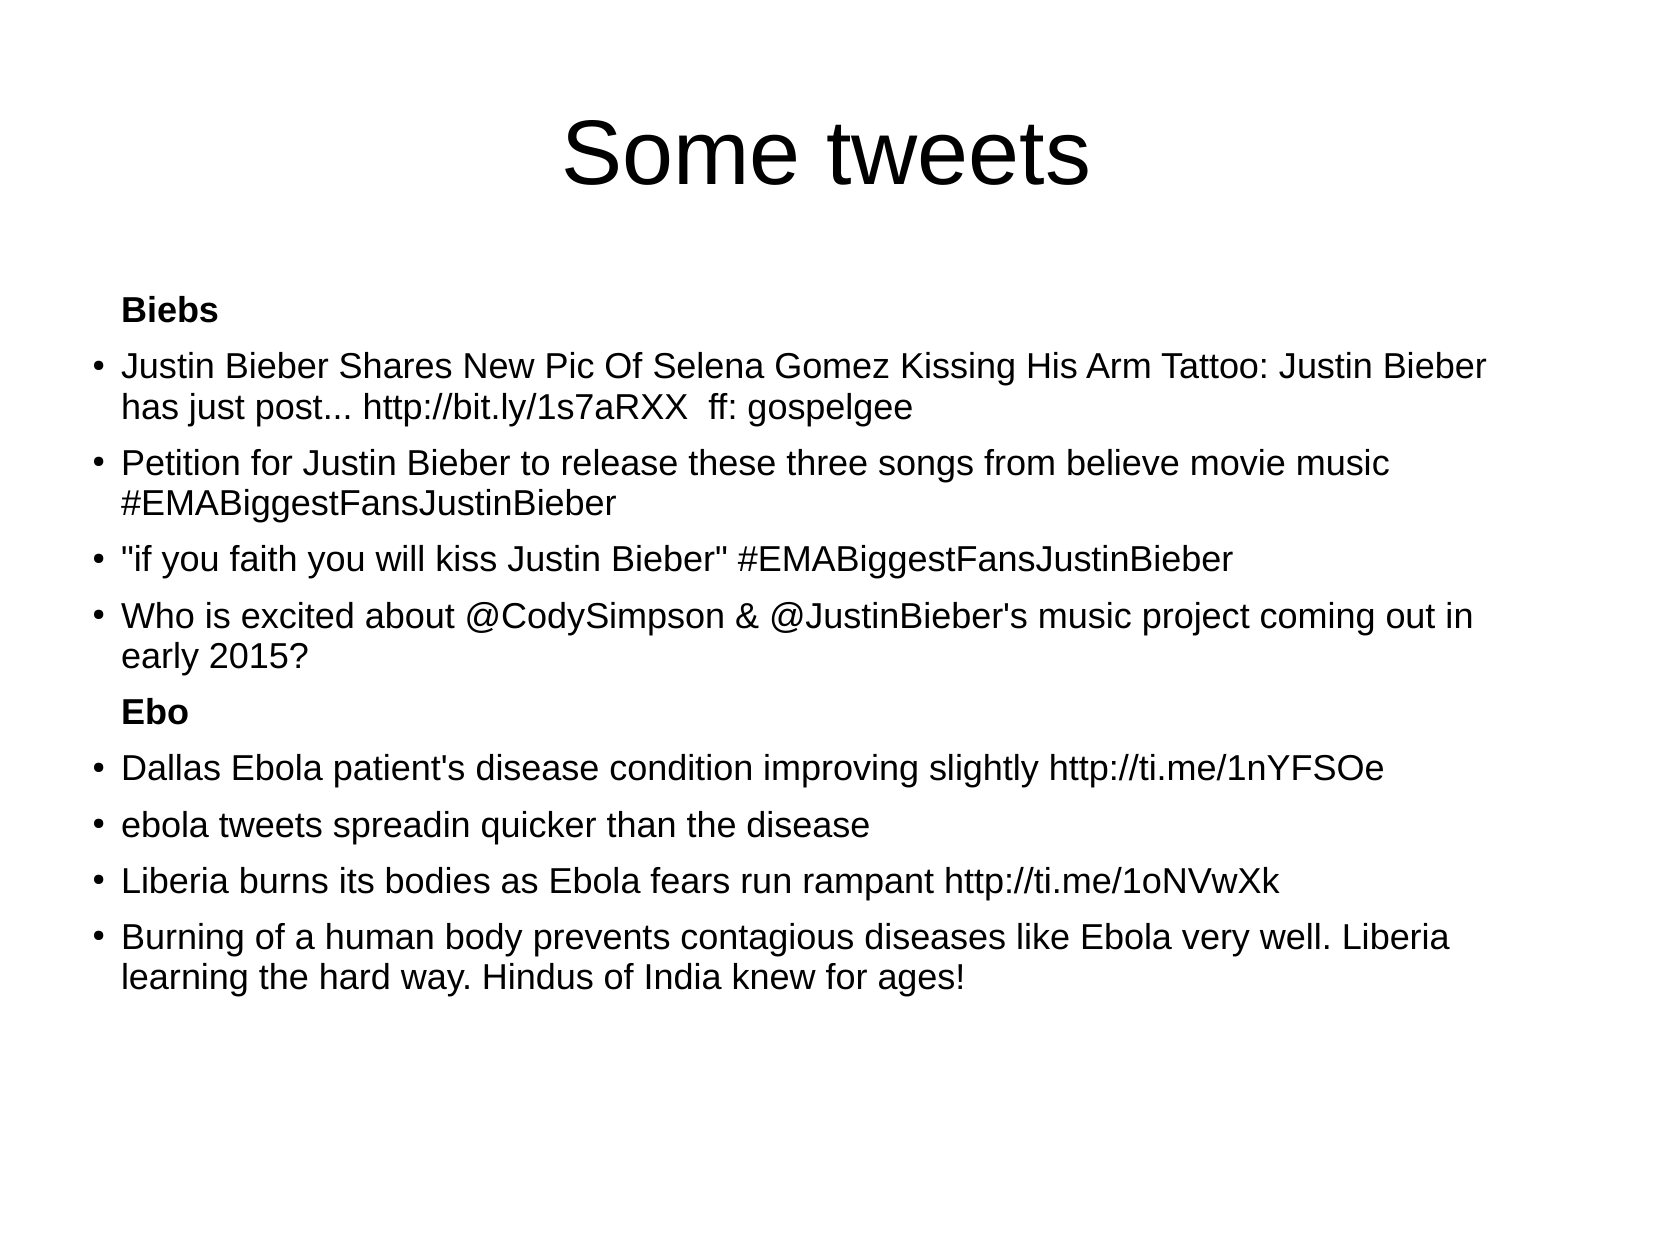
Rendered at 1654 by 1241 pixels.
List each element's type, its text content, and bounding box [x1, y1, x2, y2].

list Biebs Justin Bieber Shares New Pic Of Selena Gomez Kissing His Arm Tattoo: Justin Bieber has just post... http://bit.ly/1s7aRXX ff: gospelgee Petition for Justin Bieber to release these three songs from believe movie music #EMABiggestFansJustinBieber "if you faith you will kiss Justin Bieber" #EMABiggestFansJustinBieber Who is excited about @CodySimpson & @JustinBieber's music project coming out in early 2015? Ebo Dallas Ebola patient's disease condition improving slightly http://ti.me/1nYFSOe ebola tweets spreadin quicker than the disease Liberia burns its bodies as Ebola fears run rampant http://ti.me/1oNVwXk Burning of a human body prevents contagious diseases like Ebola very well. Liberia learning the hard way. Hindus of India knew for ages! [82, 290, 1538, 1010]
title Some tweets [82, 49, 1571, 257]
